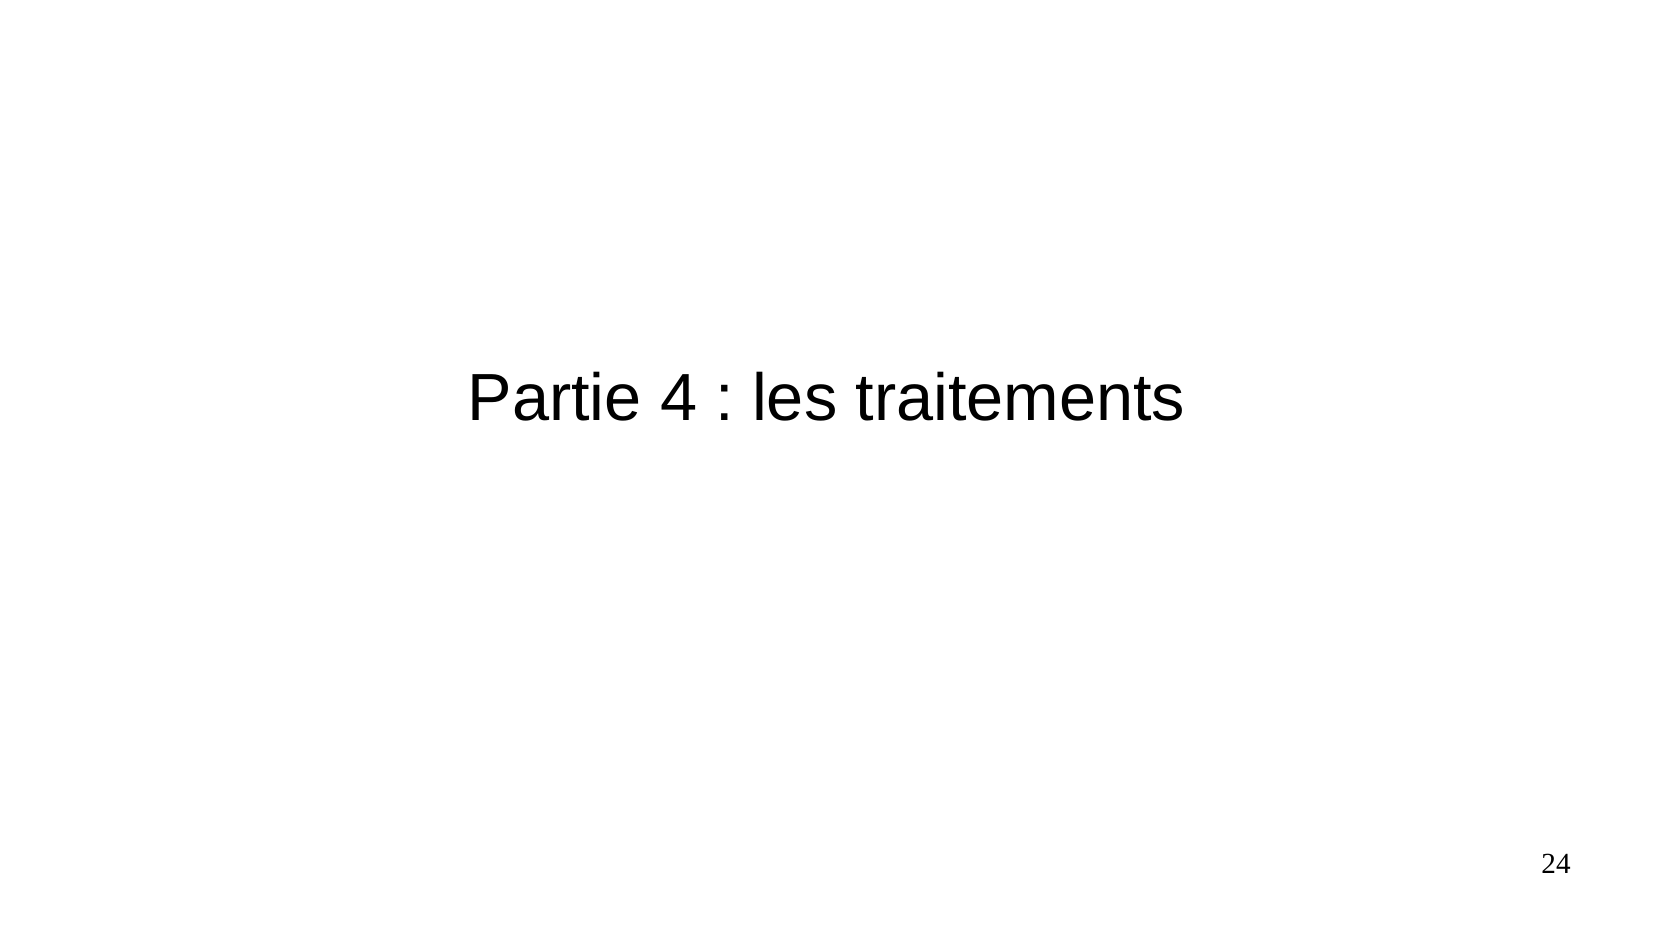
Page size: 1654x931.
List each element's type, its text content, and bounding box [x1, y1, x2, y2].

subtitle Partie 4 : les traitements [82, 37, 1571, 757]
